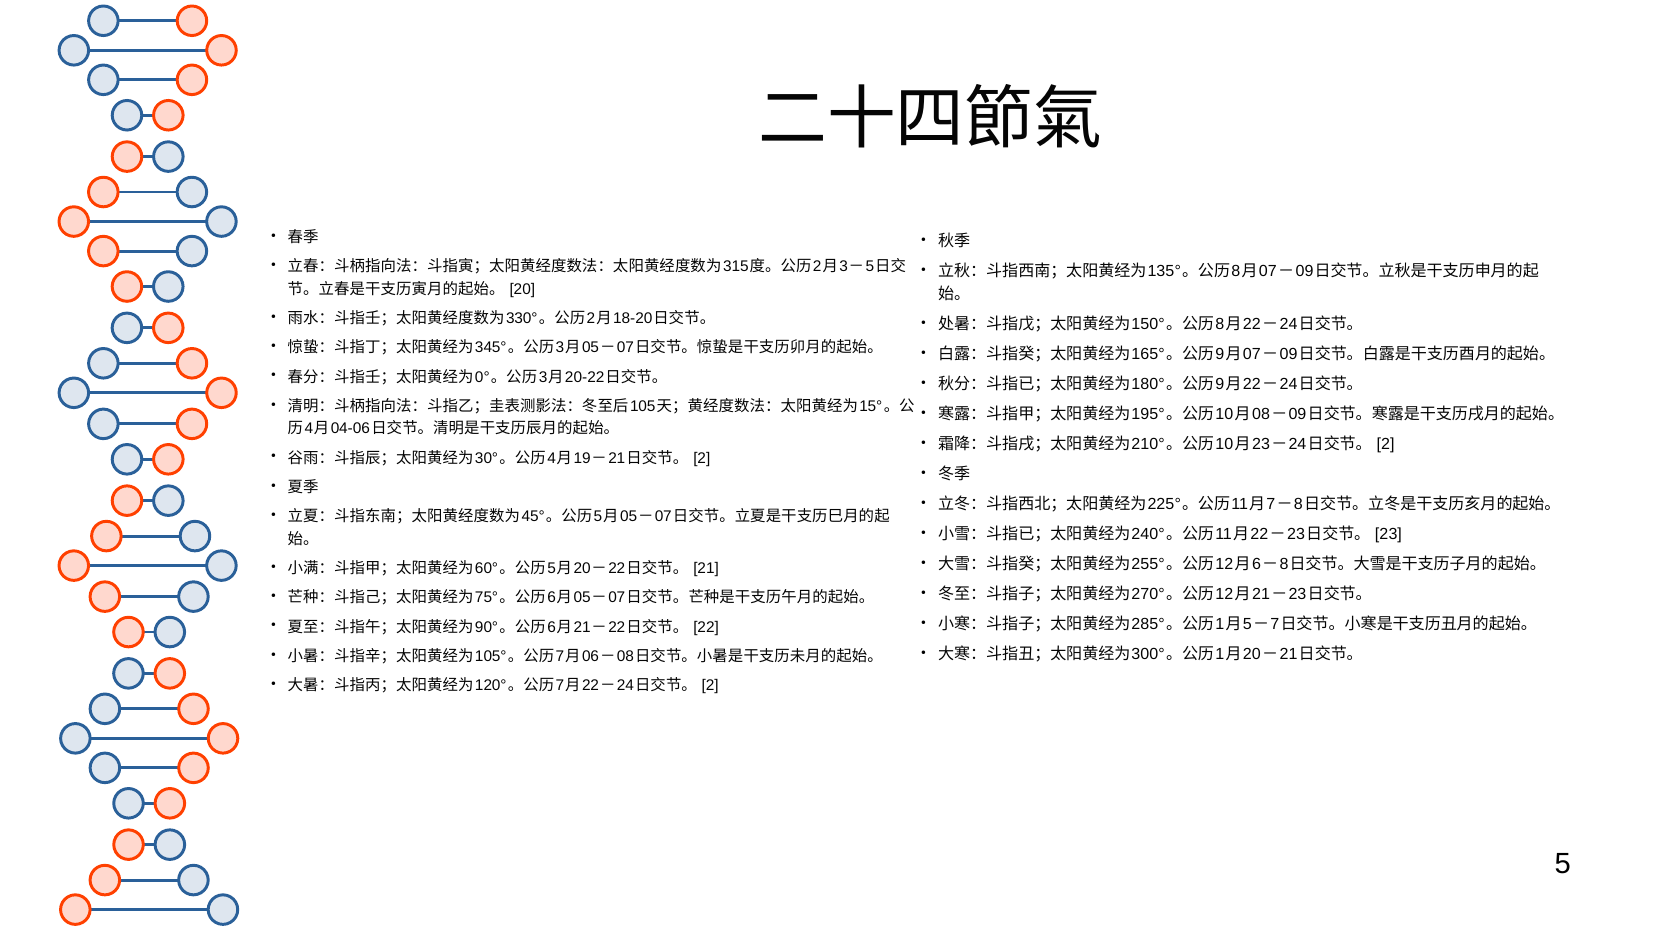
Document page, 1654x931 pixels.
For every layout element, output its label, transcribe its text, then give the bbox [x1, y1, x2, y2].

title 二十四節氣 [265, 35, 1595, 189]
list 春季 立春：斗柄指向法：斗指寅；太阳黄经度数法：太阳黄经度数为315度。公历2月3－5日交节。立春是干支历寅月的起始。 [20] 雨水：斗指壬；太阳黄经度数为330°。公历2月18-20日交节。 惊蛰：斗指丁；太阳黄经为345°。公历3月05－07日交节。惊蛰是干支历卯月的起始。 春分：斗指壬；太阳黄经为0°。公历3月20-22日交节。 清明：斗柄指向法：斗指乙；圭表测影法：冬至后105天；黄经度数法：太阳黄经为15°。公历4月04-06日交节。清明是干支历辰月的起始。 谷雨：斗指辰；太阳黄经为30°。公历4月19－21日交节。 [2] 夏季 立夏：斗指东南；太阳黄经度数为45°。公历5月05－07日交节。立夏是干支历巳月的起始。 小满：斗指甲；太阳黄经为60°。公历5月20－22日交节。 [21] 芒种：斗指己；太阳黄经为75°。公历6月05－07日交节。芒种是干支历午月的起始。 夏至：斗指午；太阳黄经为90°。公历6月21－22日交节。 [22] 小暑：斗指辛；太阳黄经为105°。公历7月06－08日交节。小暑是干支历未月的起始。 大暑：斗指丙；太阳黄经为120°。公历7月22－24日交节。 [2] [265, 224, 916, 764]
list 秋季 立秋：斗指西南；太阳黄经为135°。公历8月07－09日交节。立秋是干支历申月的起始。 处暑：斗指戊；太阳黄经为150°。公历8月22－24日交节。 白露：斗指癸；太阳黄经为165°。公历9月07－09日交节。白露是干支历酉月的起始。 秋分：斗指已；太阳黄经为180°。公历9月22－24日交节。 寒露：斗指甲；太阳黄经为195°。公历10月08－09日交节。寒露是干支历戌月的起始。 霜降：斗指戌；太阳黄经为210°。公历10月23－24日交节。 [2] 冬季 立冬：斗指西北；太阳黄经为225°。公历11月7－8日交节。立冬是干支历亥月的起始。 小雪：斗指已；太阳黄经为240°。公历11月22－23日交节。 [23] 大雪：斗指癸；太阳黄经为255°。公历12月6－8日交节。大雪是干支历子月的起始。 冬至：斗指子；太阳黄经为270°。公历12月21－23日交节。 小寒：斗指子；太阳黄经为285°。公历1月5－7日交节。小寒是干支历丑月的起始。 大寒：斗指丑；太阳黄经为300°。公历1月20－21日交节。 [915, 228, 1565, 768]
